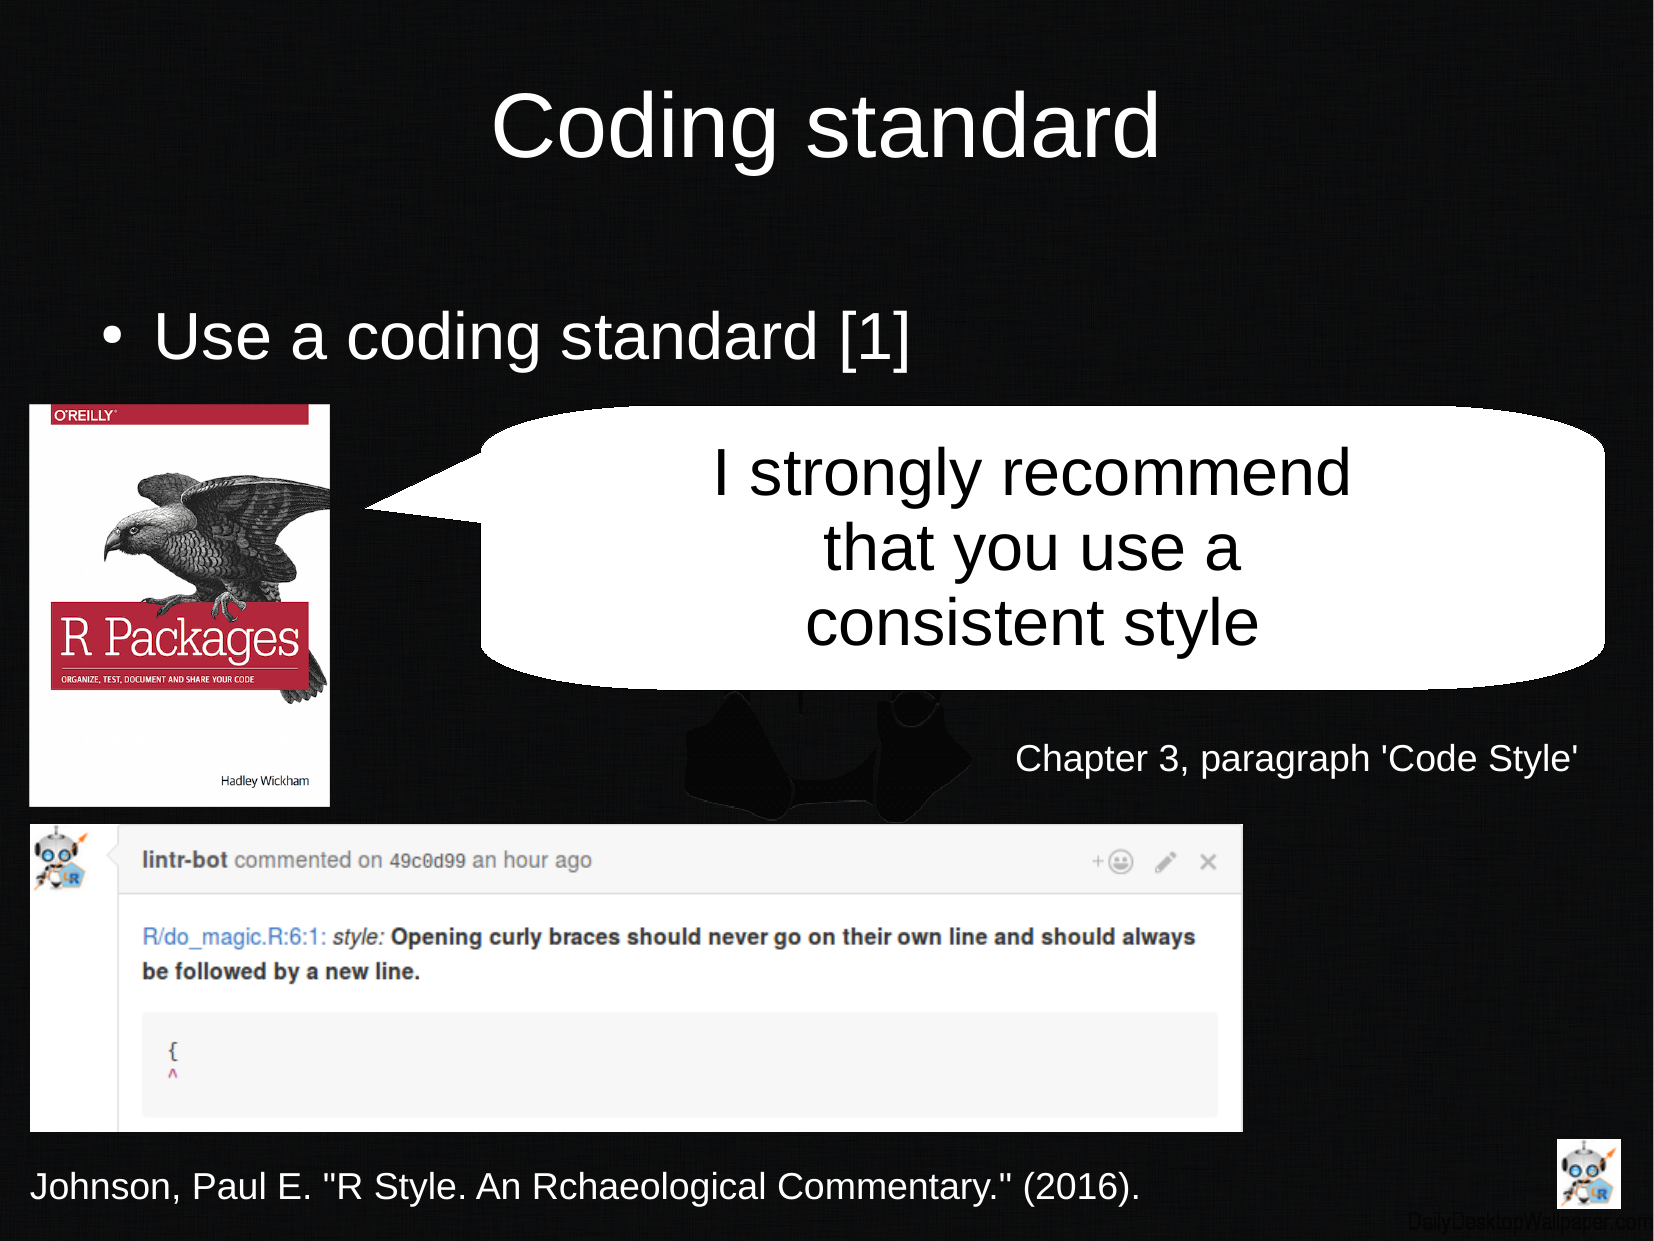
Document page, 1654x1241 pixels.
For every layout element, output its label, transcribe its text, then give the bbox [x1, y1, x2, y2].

picture [0, 0, 1654, 1241]
list Use a coding standard [1] [82, 299, 1571, 556]
text_box Chapter 3, paragraph 'Code Style' [990, 730, 1594, 787]
title Coding standard [389, 47, 1264, 205]
text_box Johnson, Paul E. "R Style. An Rchaeological Commentary." (2016). [15, 1158, 1157, 1216]
text_box I strongly recommend that you use a consistent style [362, 405, 1606, 691]
